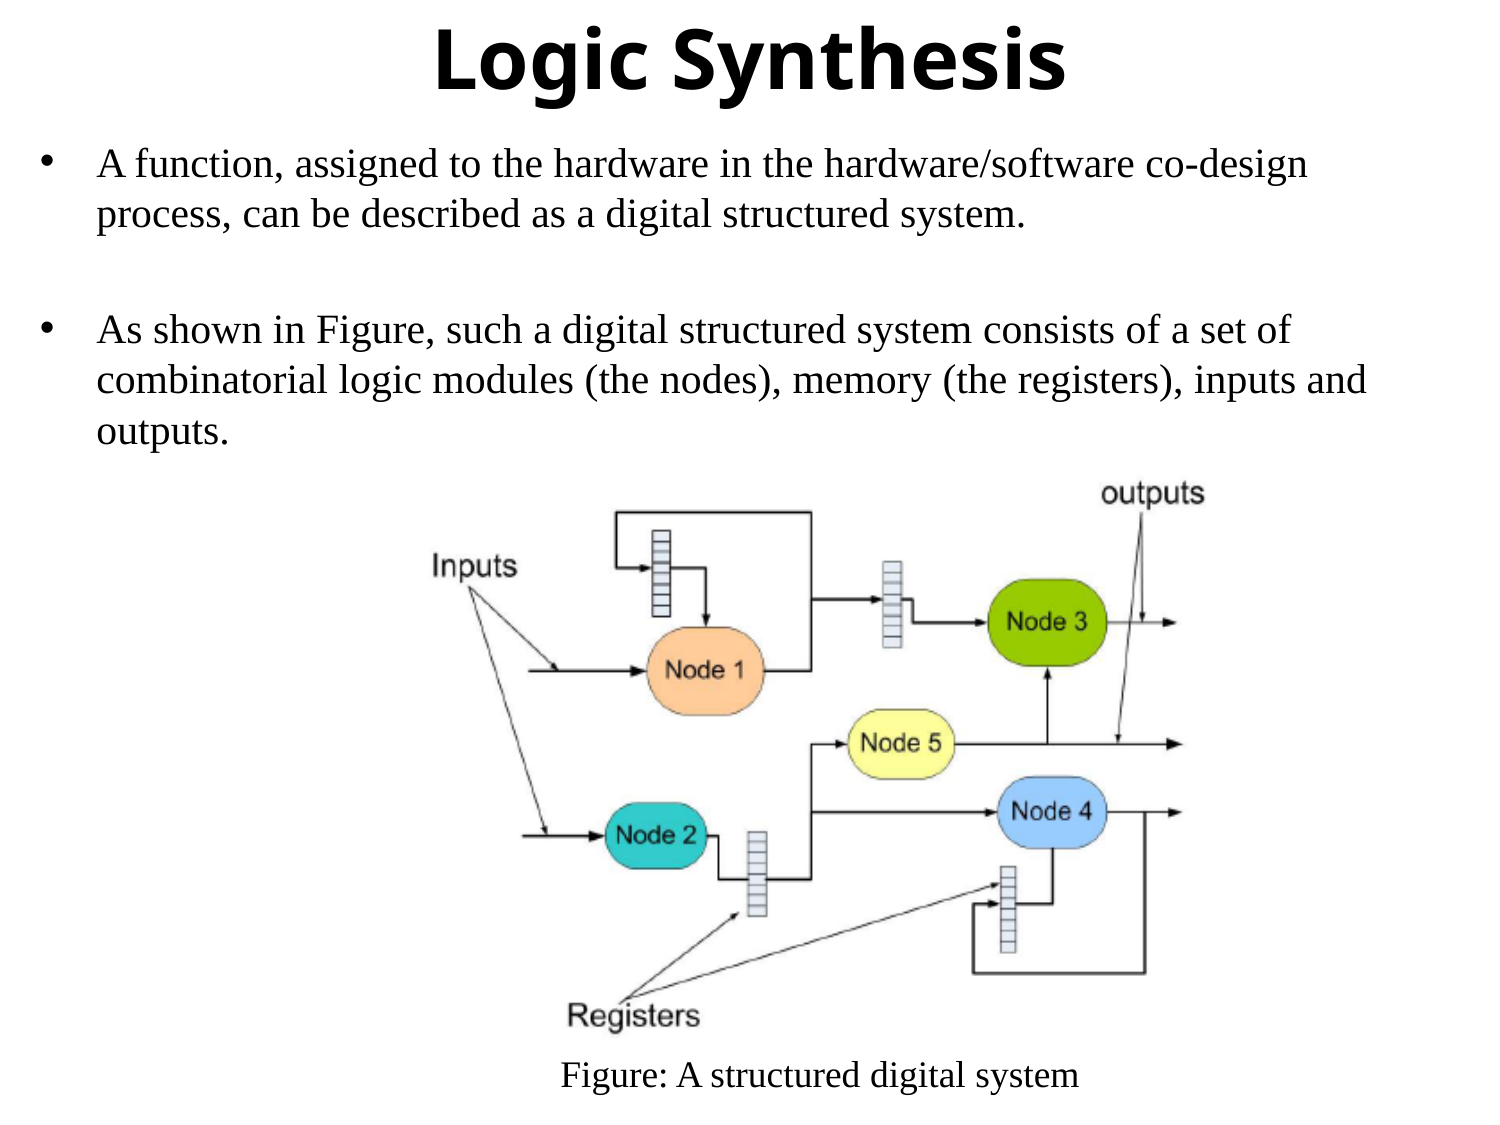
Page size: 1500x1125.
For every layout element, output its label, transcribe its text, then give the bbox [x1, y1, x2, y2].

title Logic Synthesis [75, 0, 1425, 113]
text_box Figure: A structured digital system [399, 1042, 1241, 1103]
list A function, assigned to the hardware in the hardware/software co-design process, can be described as a digital structured system. As shown in Figure, such a digital structured system consists of a set of combinatorial logic modules (the nodes), memory (the registers), inputs and outputs. [24, 127, 1450, 1066]
picture [296, 437, 1215, 1038]
